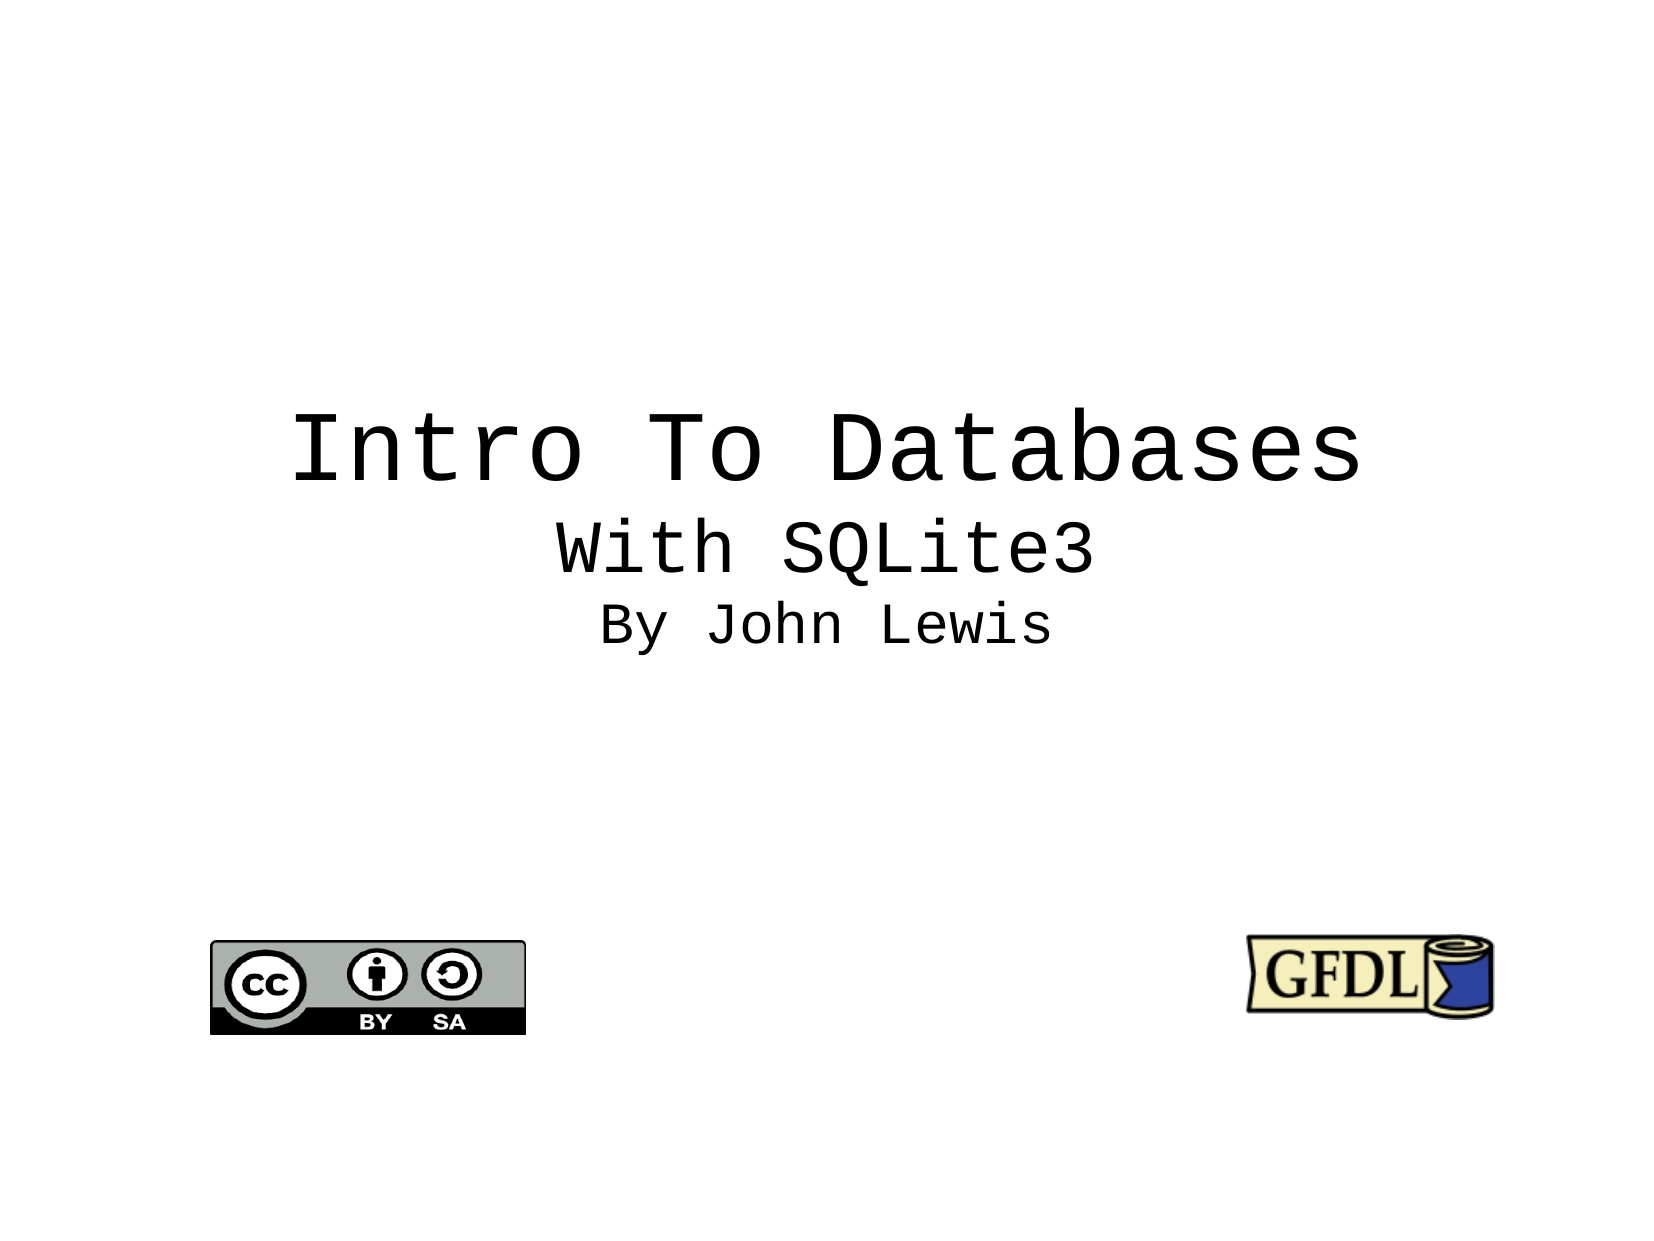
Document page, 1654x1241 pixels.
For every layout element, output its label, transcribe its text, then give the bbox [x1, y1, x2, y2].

picture [1245, 934, 1495, 1021]
subtitle Intro To Databases With SQLite3 By John Lewis [82, 49, 1571, 1010]
picture [210, 940, 526, 1036]
